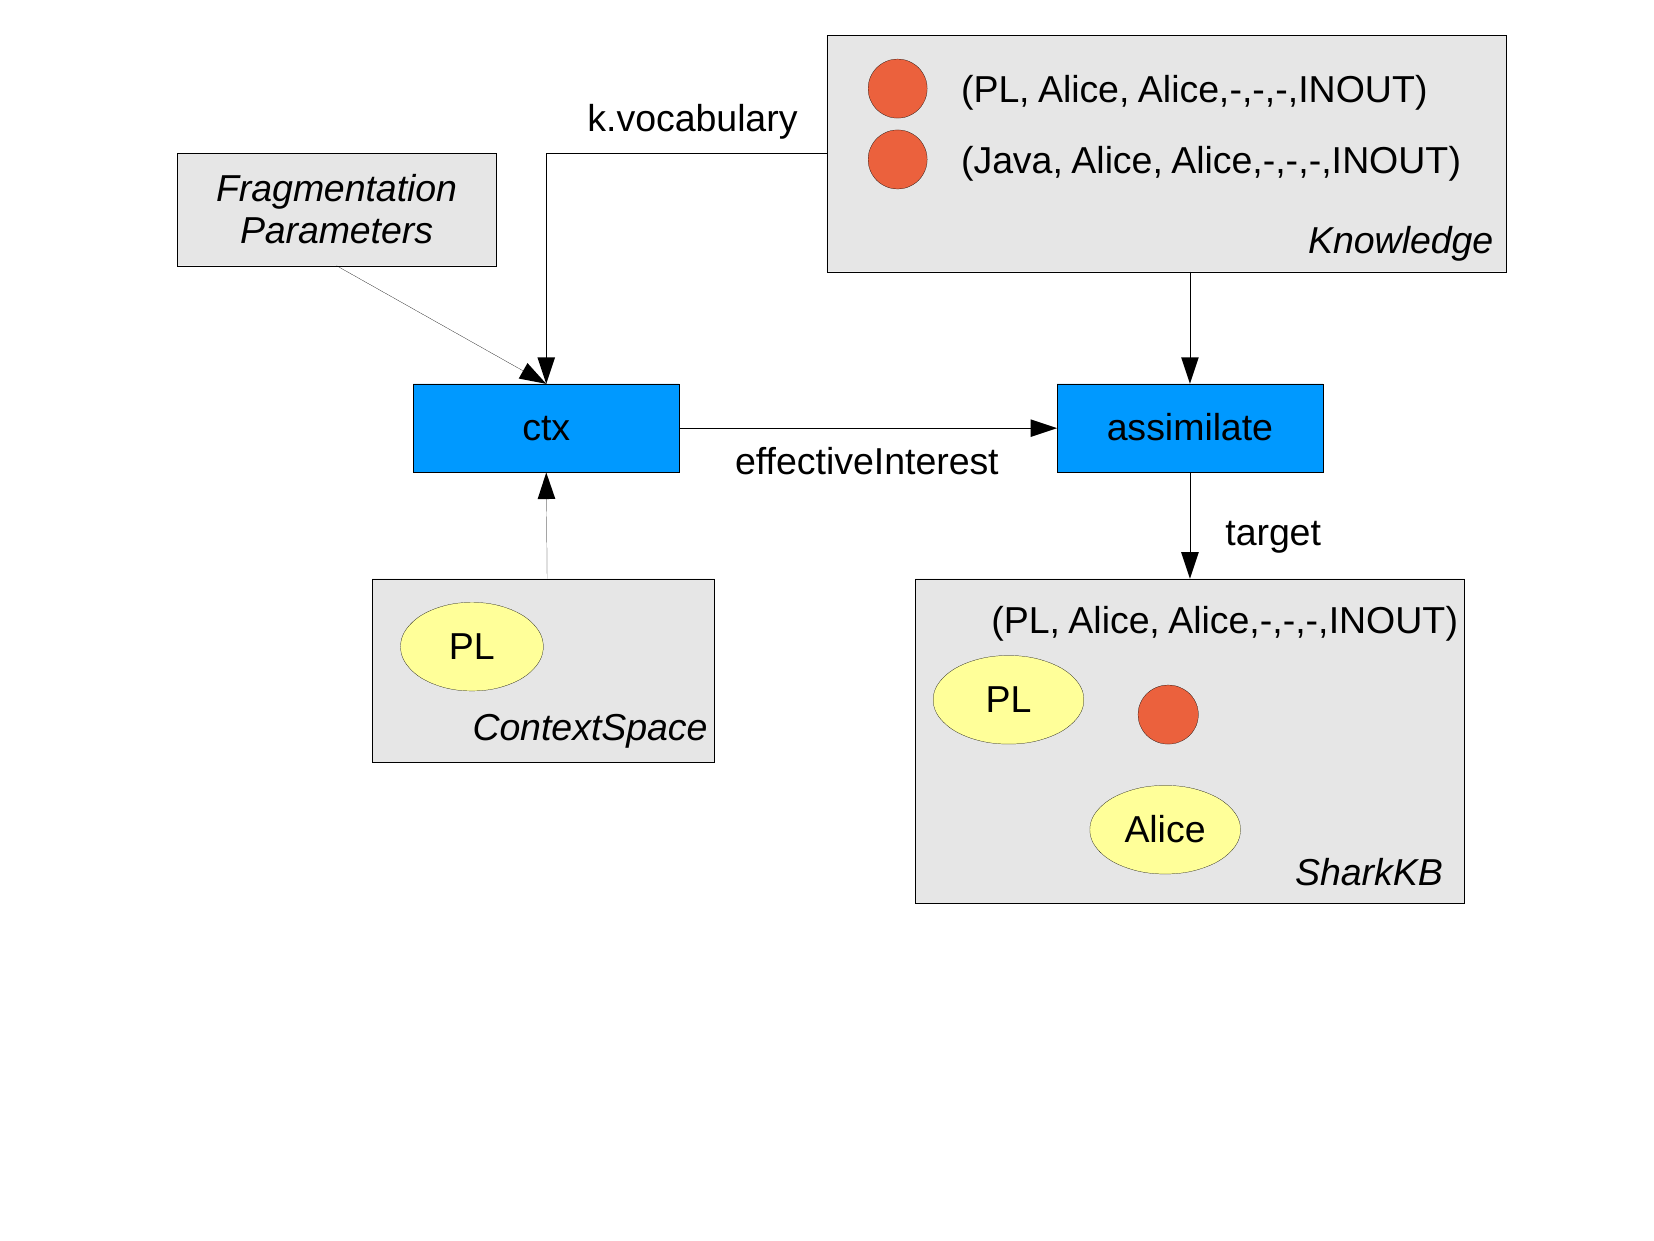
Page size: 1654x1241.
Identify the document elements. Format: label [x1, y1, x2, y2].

picture [177, 35, 1554, 904]
